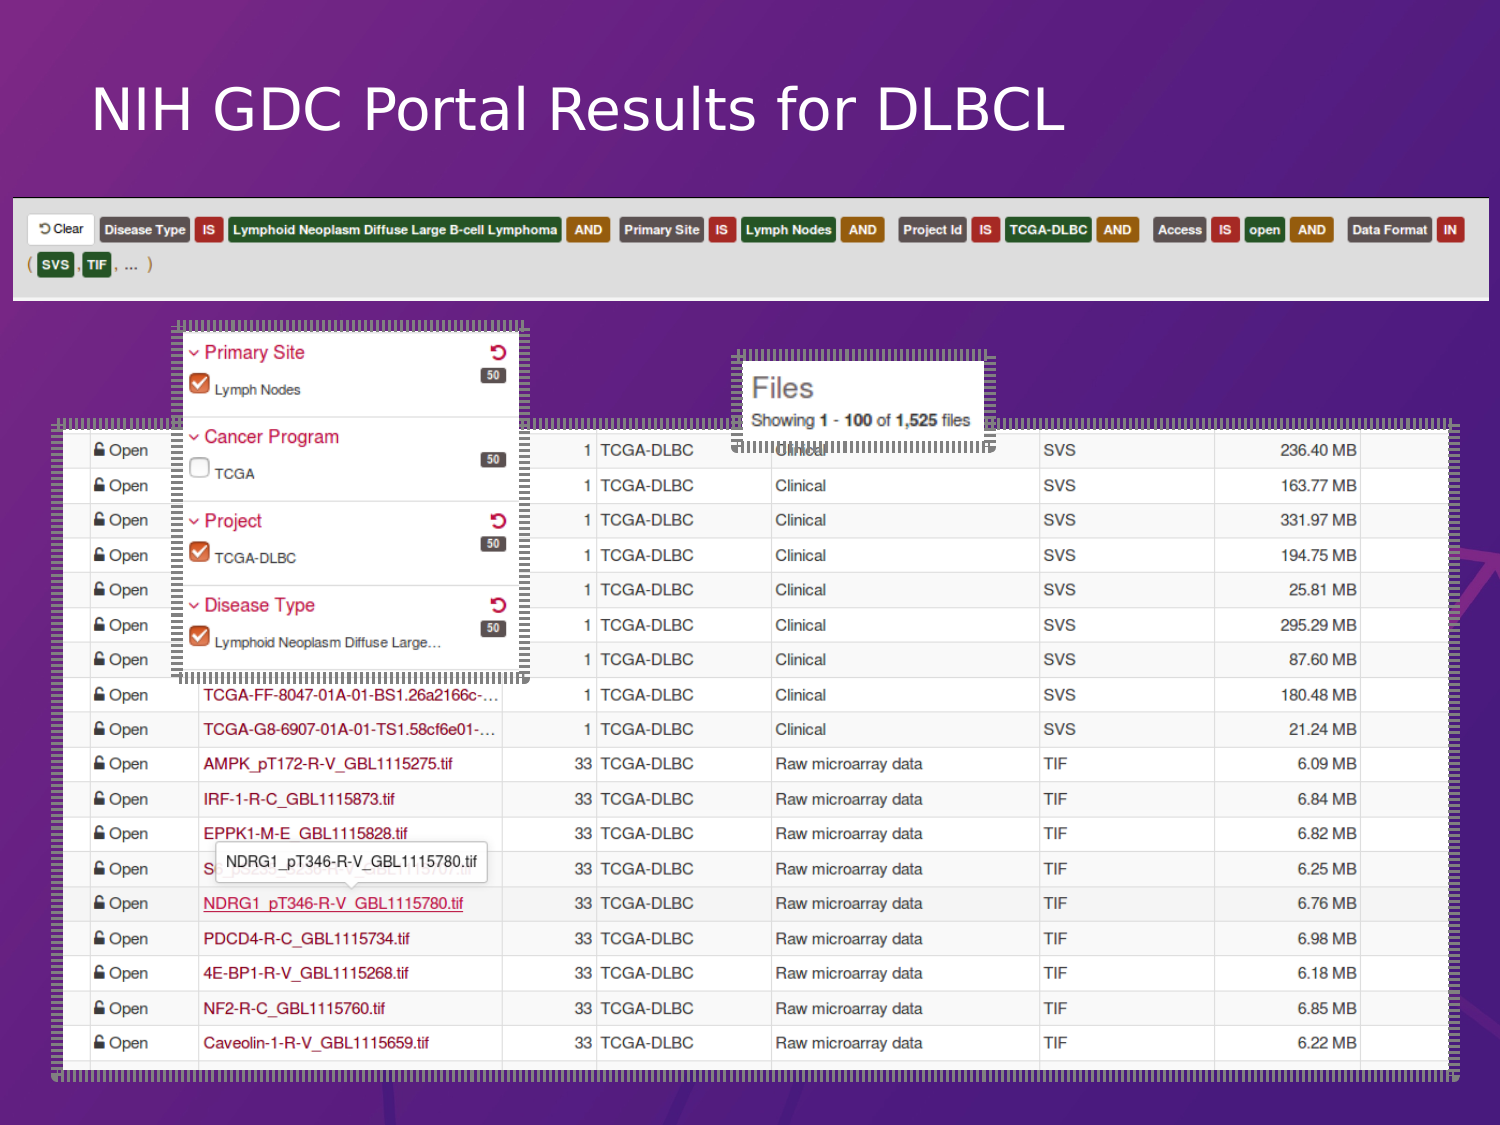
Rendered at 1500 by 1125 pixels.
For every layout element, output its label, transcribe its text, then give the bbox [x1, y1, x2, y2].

title NIH GDC Portal Results for DLBCL [75, 45, 1423, 171]
picture [0, 0, 1500, 1125]
